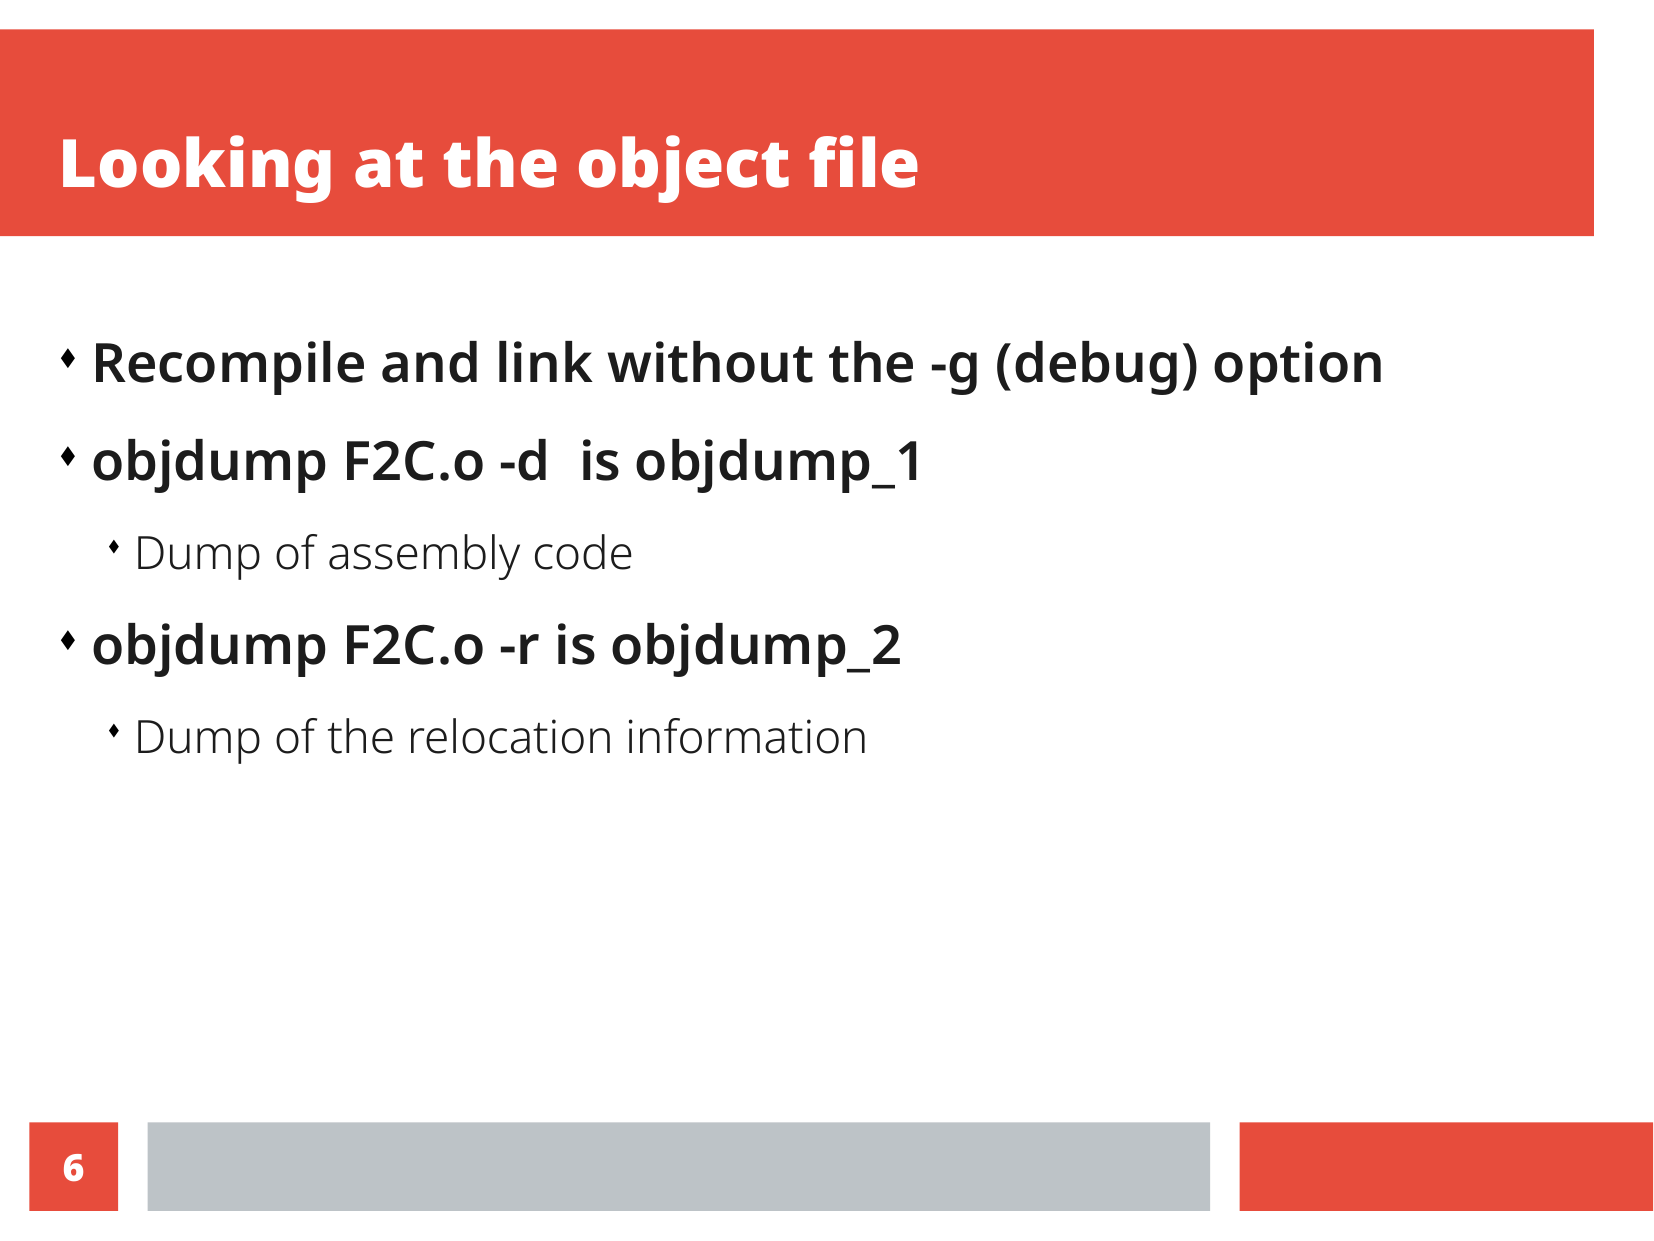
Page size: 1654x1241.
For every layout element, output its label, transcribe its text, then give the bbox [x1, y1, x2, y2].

title Looking at the object file [58, 59, 1594, 207]
list Recompile and link without the -g (debug) option objdump F2C.o -d is objdump_1 Dump of assembly code objdump F2C.o -r is objdump_2 Dump of the relocation information [58, 324, 1565, 1093]
